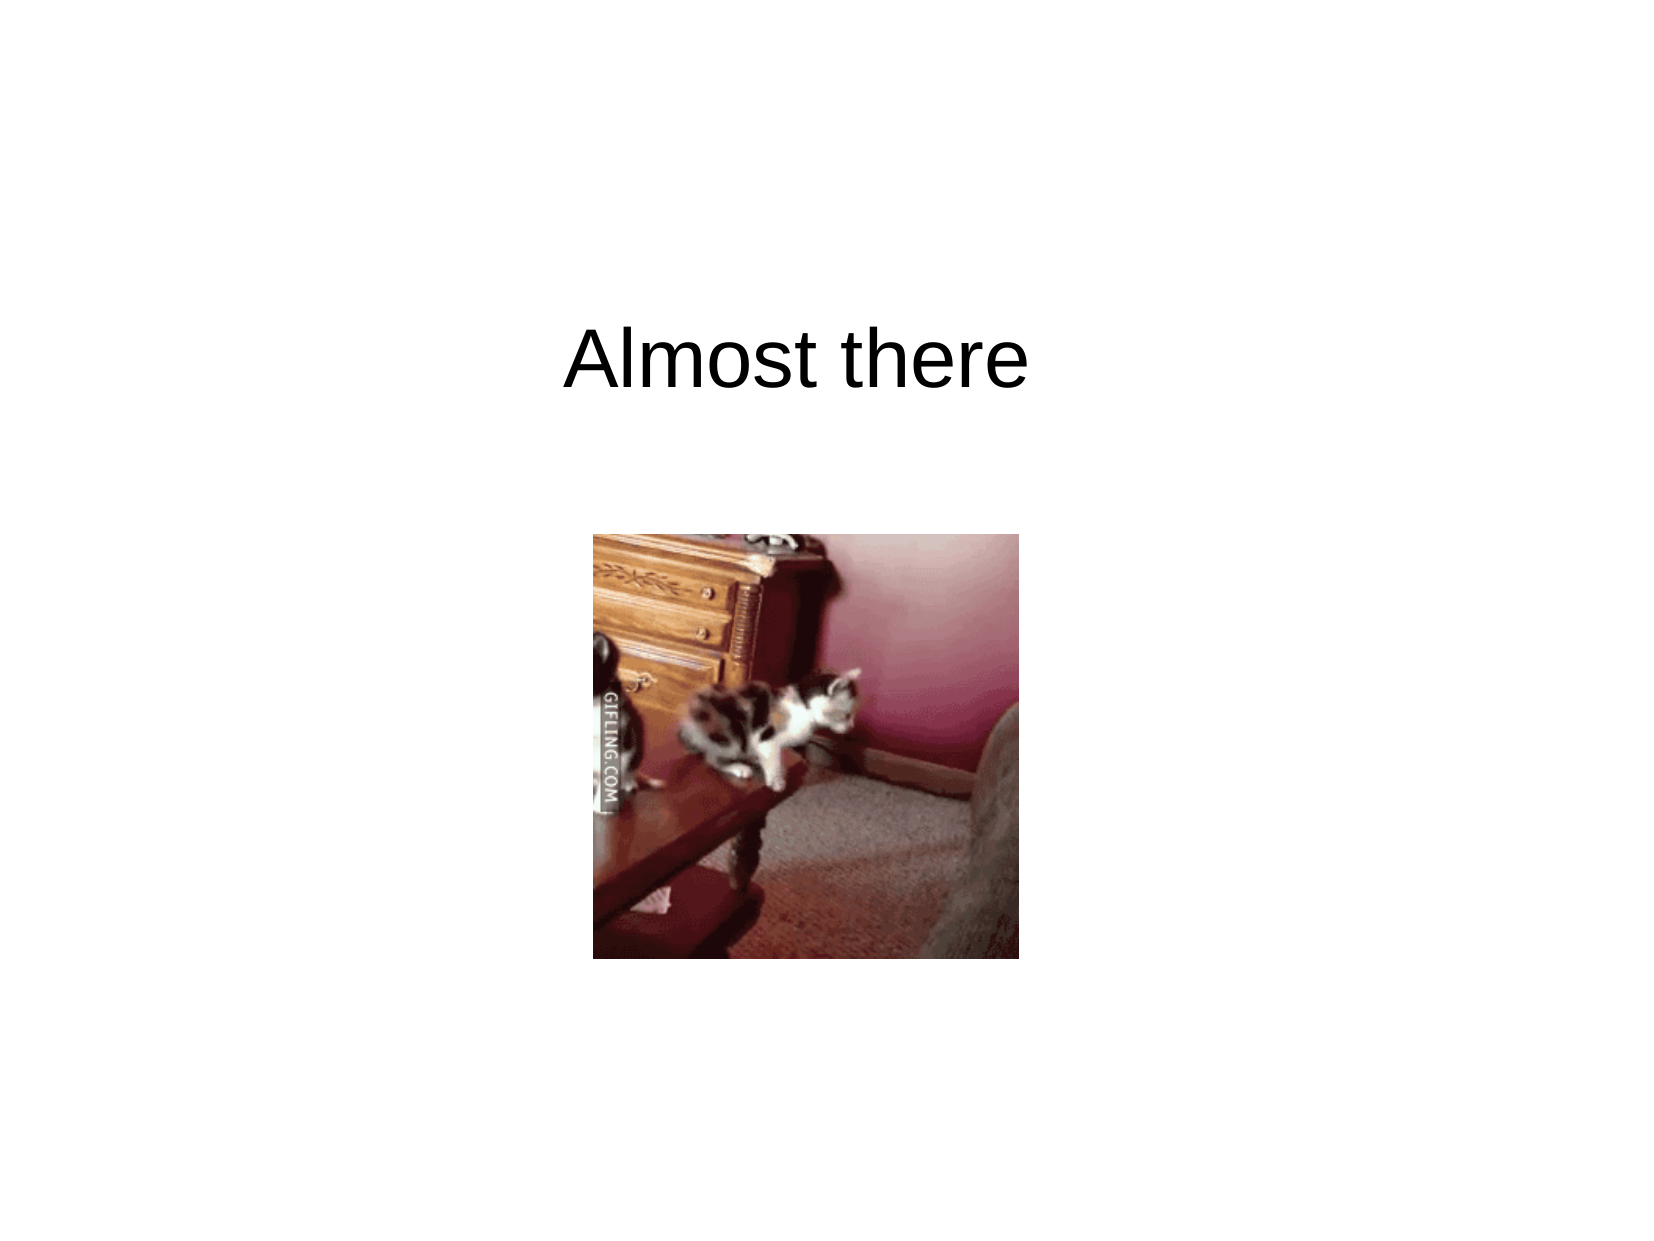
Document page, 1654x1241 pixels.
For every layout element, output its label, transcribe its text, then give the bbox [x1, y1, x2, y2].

picture [593, 534, 1019, 960]
text_box Almost there [319, 311, 1276, 406]
